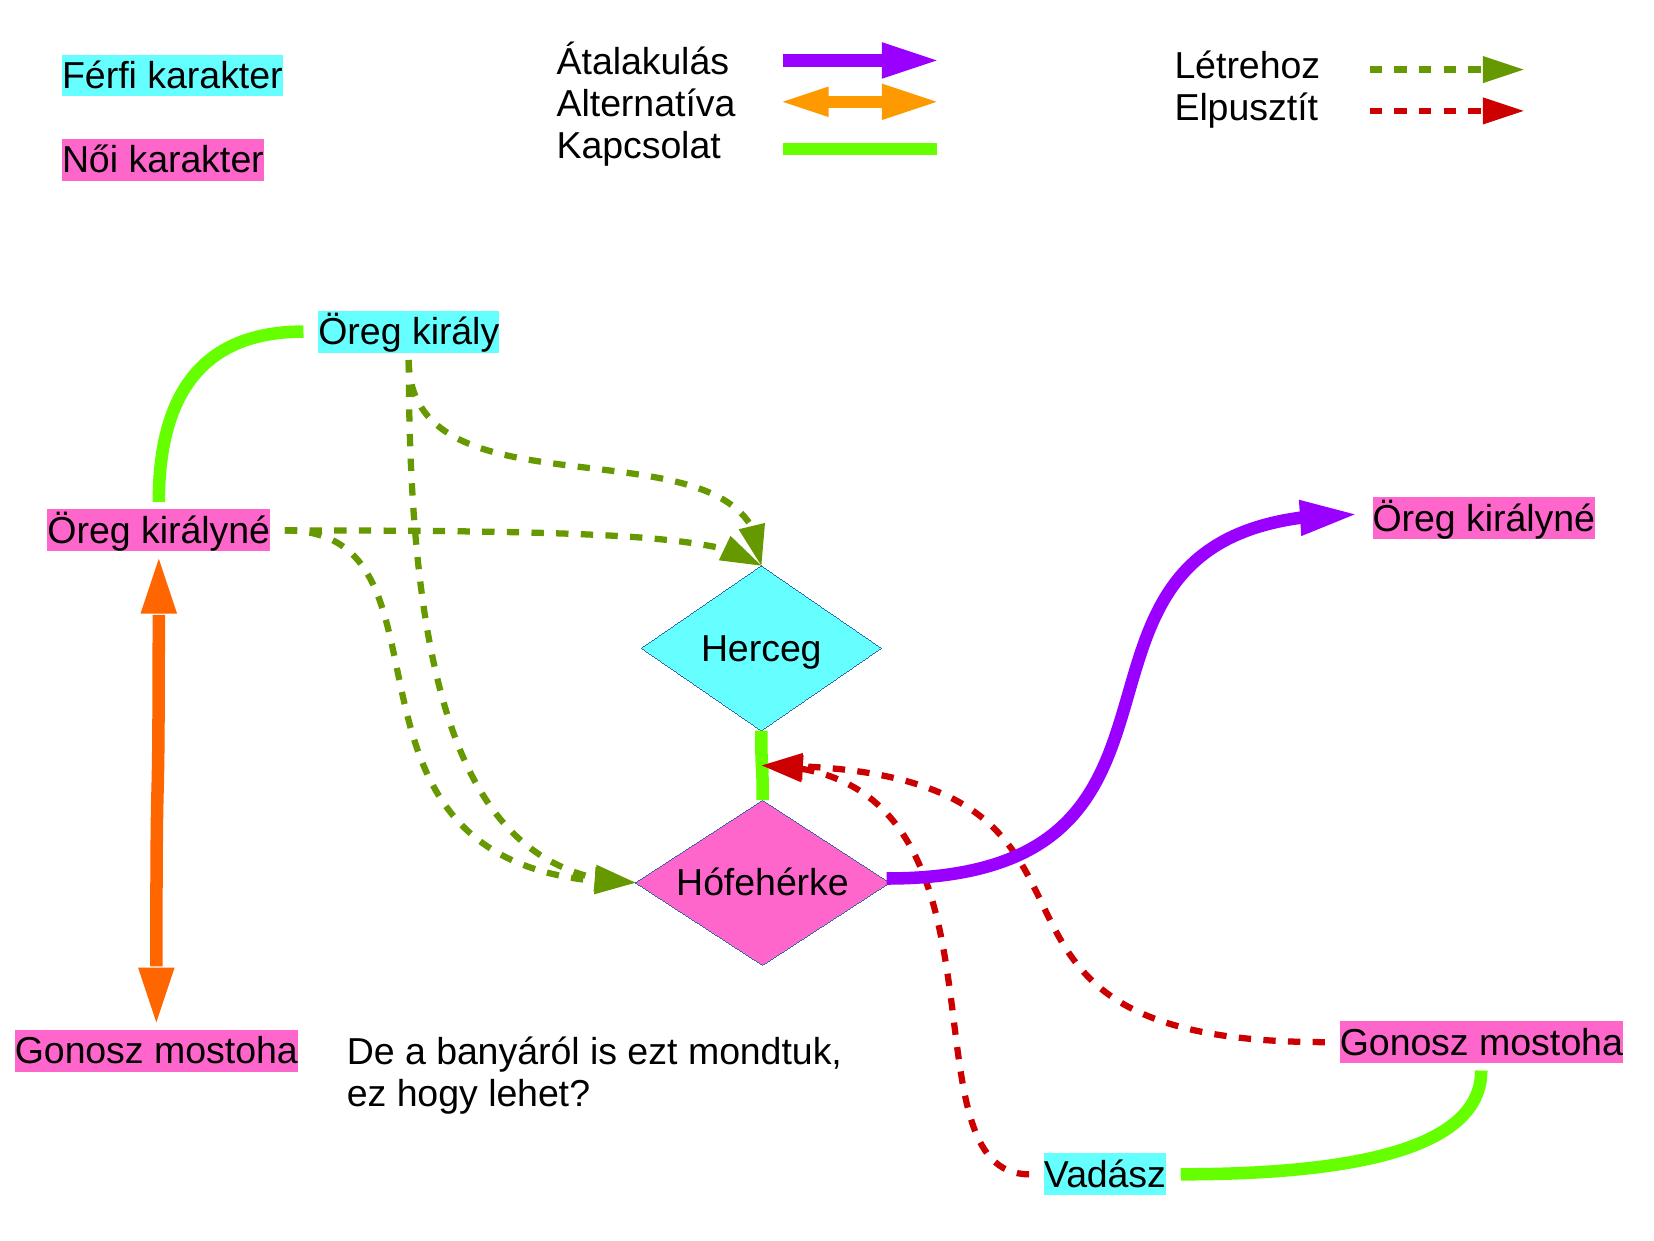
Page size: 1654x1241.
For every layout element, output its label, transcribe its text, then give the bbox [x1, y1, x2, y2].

text_box Öreg királyné [1357, 490, 1610, 547]
text_box De a banyáról is ezt mondtuk, ez hogy lehet? [332, 1023, 873, 1165]
text_box Hófehérke [635, 801, 887, 966]
text_box Férfi karakter Női karakter [47, 47, 298, 189]
text_box Herceg [641, 566, 882, 730]
text_box Gonosz mostoha [1324, 1013, 1638, 1071]
text_box Öreg király [303, 303, 515, 361]
text_box Átalakulás Alternatíva Kapcsolat [541, 33, 751, 174]
text_box Öreg királyné [32, 501, 285, 559]
text_box Gonosz mostoha [0, 1022, 313, 1080]
text_box Létrehoz Elpusztít [1159, 36, 1336, 136]
text_box Vadász [1029, 1145, 1181, 1203]
